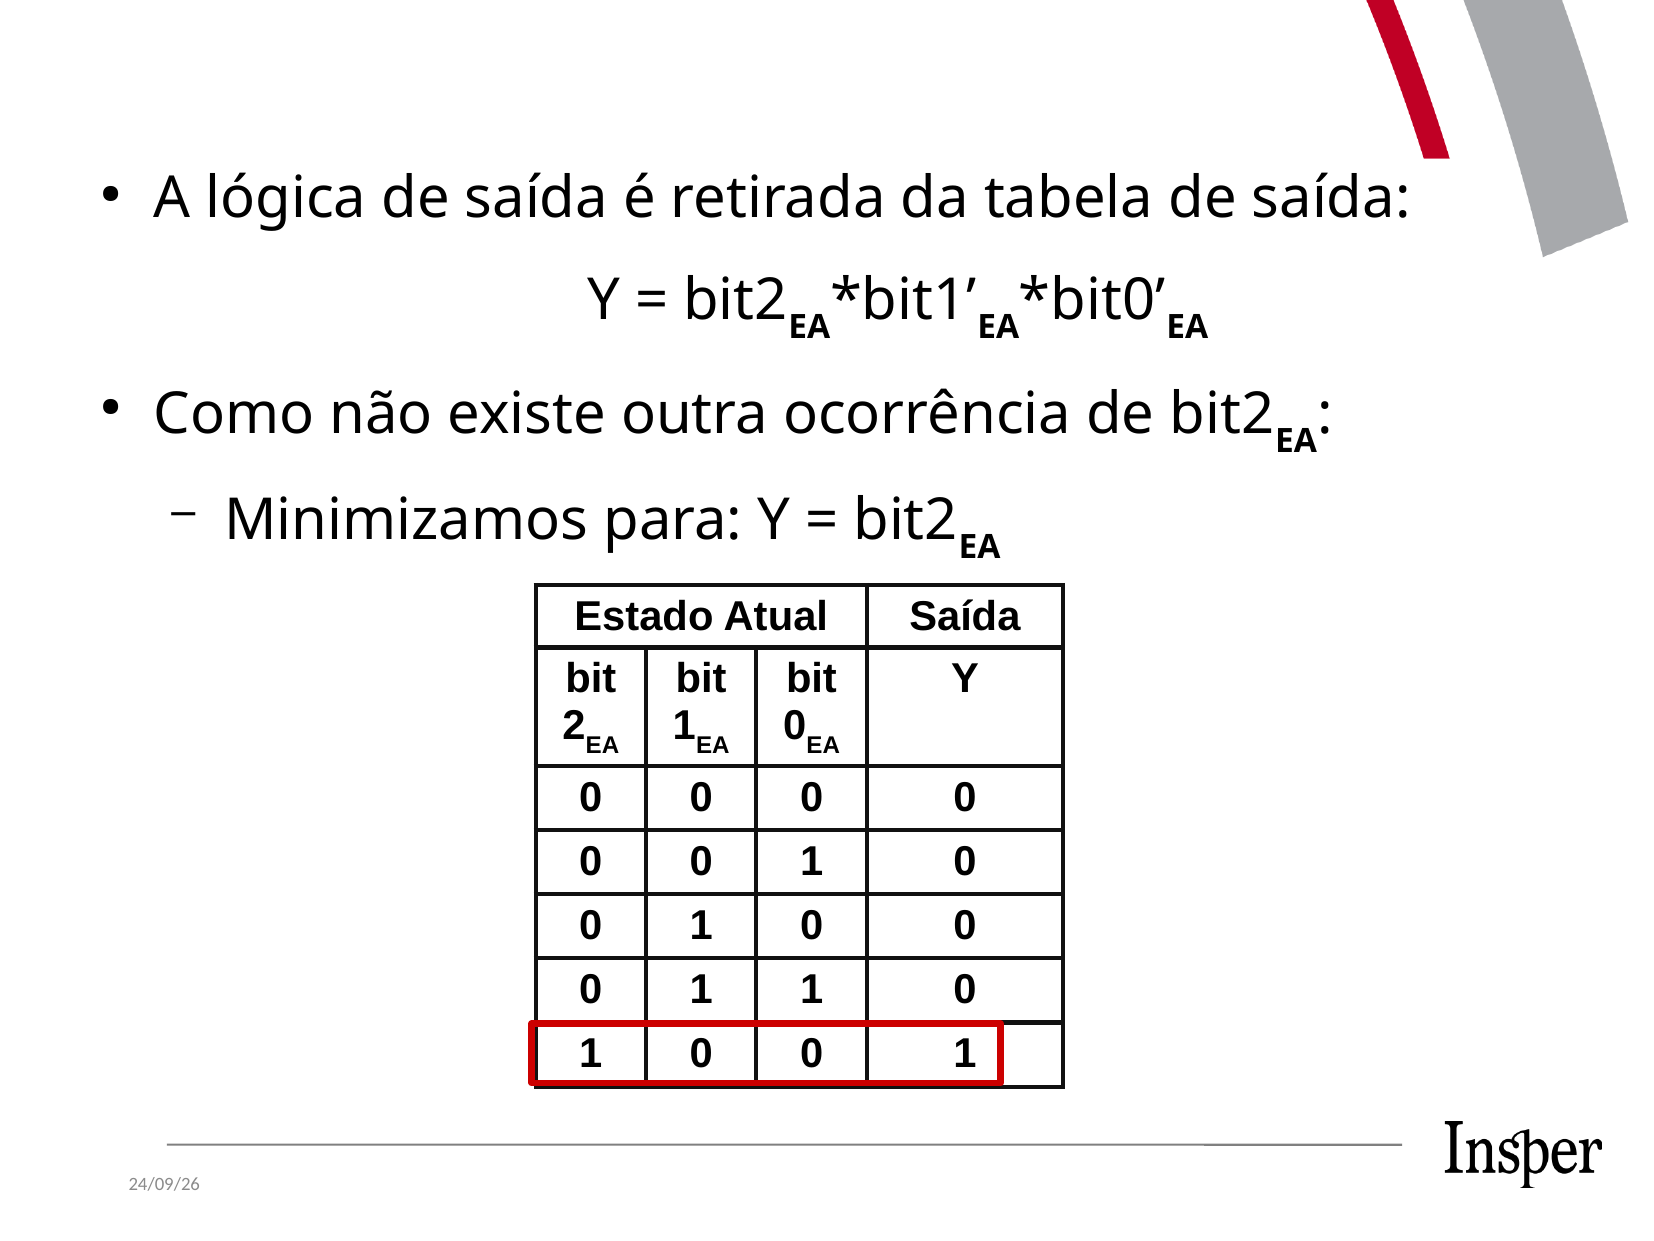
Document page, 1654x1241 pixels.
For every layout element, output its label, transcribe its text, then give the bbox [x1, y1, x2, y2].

table_cell 0 [538, 896, 644, 956]
table_cell 0 [758, 896, 865, 956]
table_cell 1 [758, 832, 865, 892]
table_cell bit 0EA [758, 650, 865, 764]
table_header Saída [869, 587, 1061, 645]
table_cell 1 [1004, 1025, 1061, 1085]
table_cell 1 [869, 1027, 997, 1080]
table_cell 1 [648, 896, 754, 956]
table_cell 0 [869, 960, 1061, 1020]
table_cell 0 [538, 768, 644, 828]
table_cell 0 [758, 1027, 865, 1080]
table_cell Y [869, 650, 1061, 764]
table_header Estado Atual [538, 587, 865, 645]
table_cell 0 [869, 768, 1061, 828]
table_cell bit 2EA [538, 650, 644, 764]
table_cell 0 [648, 768, 754, 828]
table_cell 0 [869, 832, 1061, 892]
table_cell 0 [538, 960, 644, 1020]
table_cell 0 [538, 832, 644, 892]
table_cell bit 1EA [648, 650, 754, 764]
table_cell 0 [648, 1027, 754, 1080]
table_cell 0 [758, 768, 865, 828]
table_cell 1 [538, 1027, 644, 1080]
table_cell 1 [648, 960, 754, 1020]
list A lógica de saída é retirada da tabela de saída: Y = bit2EA*bit1’EA*bit0’EA Como não existe outra ocorrência de bit2EA: Minimizamos para: Y = bit2EA [82, 59, 1571, 1123]
table_cell 0 [869, 896, 1061, 956]
table_cell 1 [758, 960, 865, 1020]
table_cell 0 [648, 832, 754, 892]
